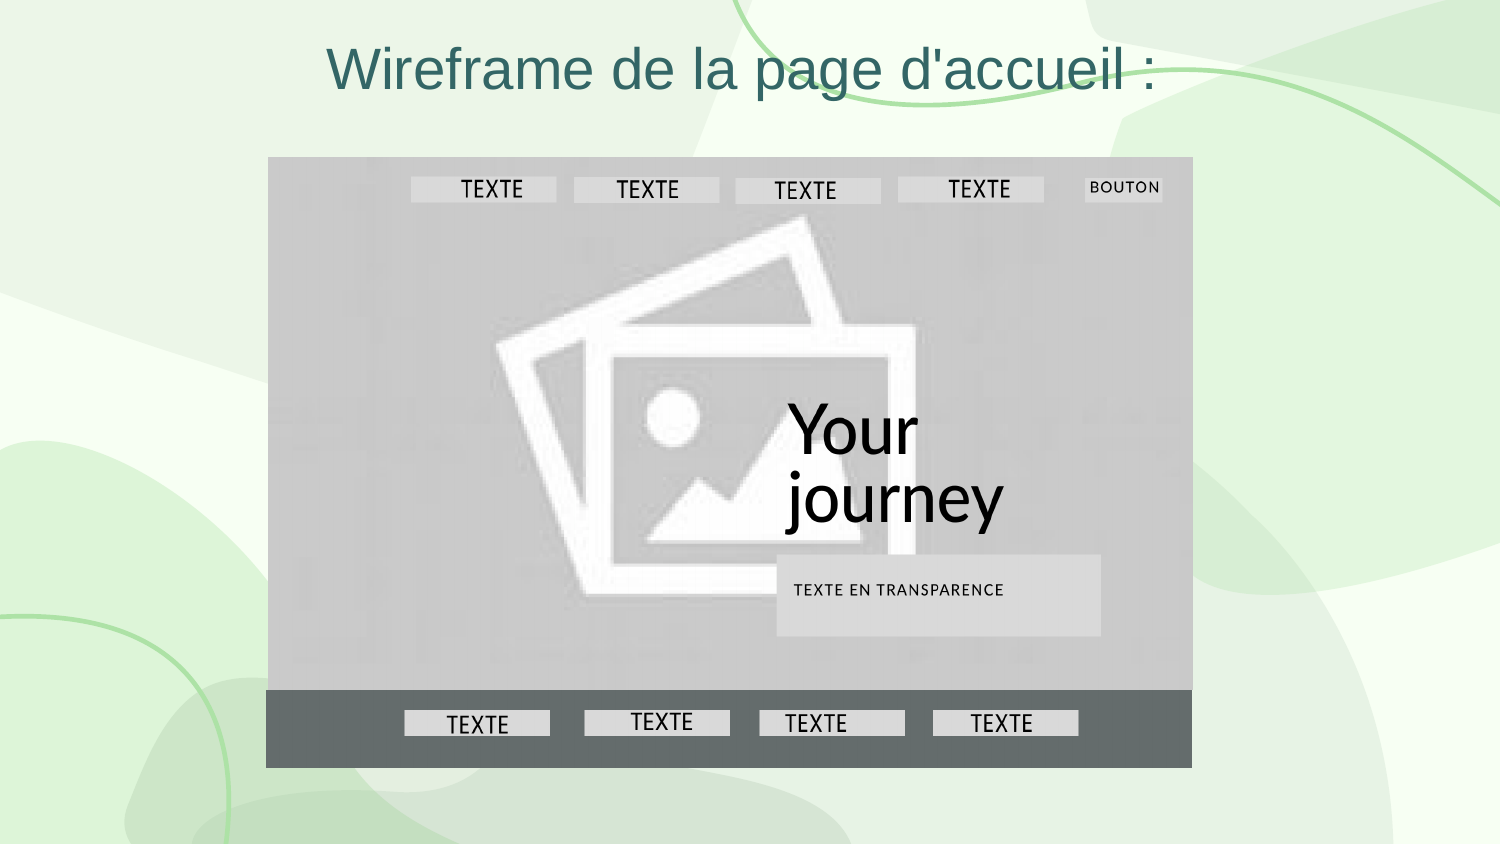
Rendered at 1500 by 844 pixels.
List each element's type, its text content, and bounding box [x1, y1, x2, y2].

picture [266, 157, 1193, 768]
title Wireframe de la page d'accueil : [59, 23, 1426, 175]
